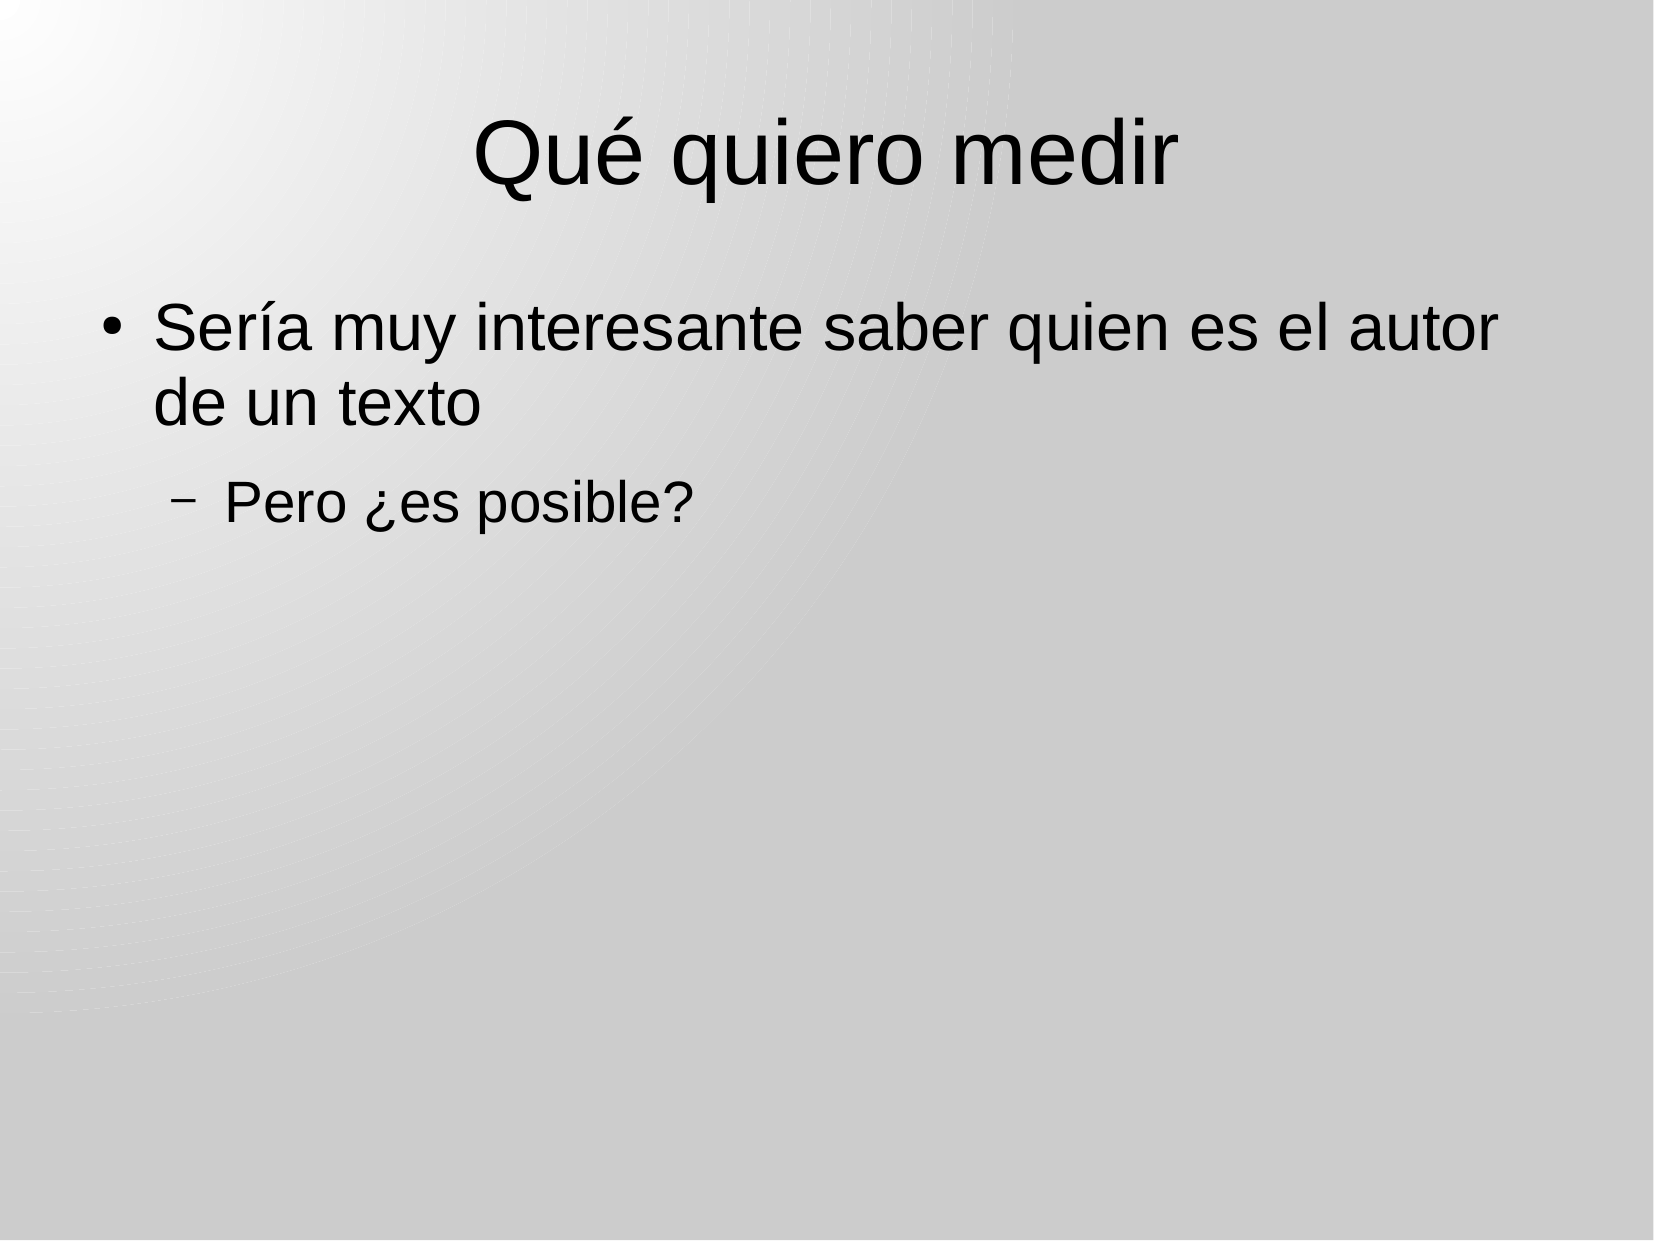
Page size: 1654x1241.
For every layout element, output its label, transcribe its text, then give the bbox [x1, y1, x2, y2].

list Sería muy interesante saber quien es el autor de un texto Pero ¿es posible? [82, 290, 1538, 1109]
title Qué quiero medir [82, 49, 1571, 257]
